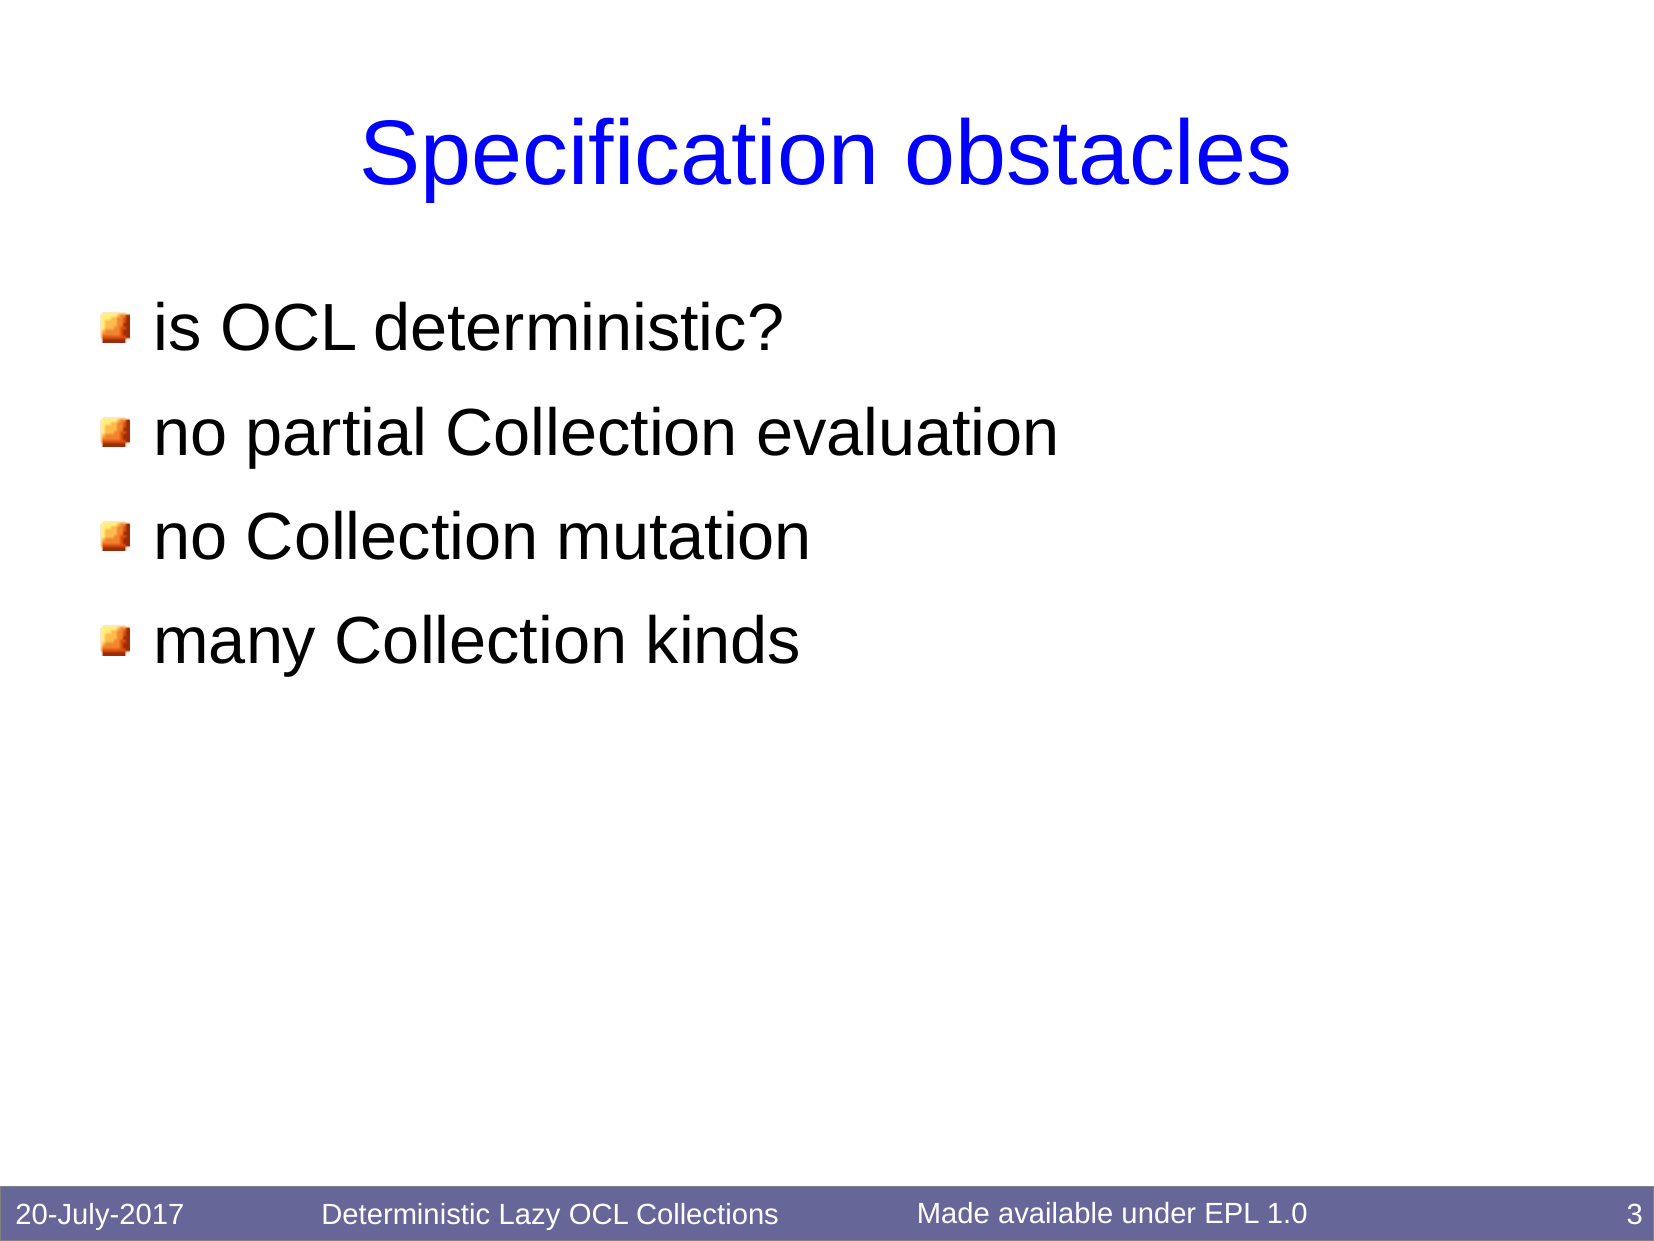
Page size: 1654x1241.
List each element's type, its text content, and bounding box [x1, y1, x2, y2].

title Specification obstacles [82, 49, 1571, 257]
list is OCL deterministic? no partial Collection evaluation no Collection mutation many Collection kinds [82, 290, 1571, 1109]
